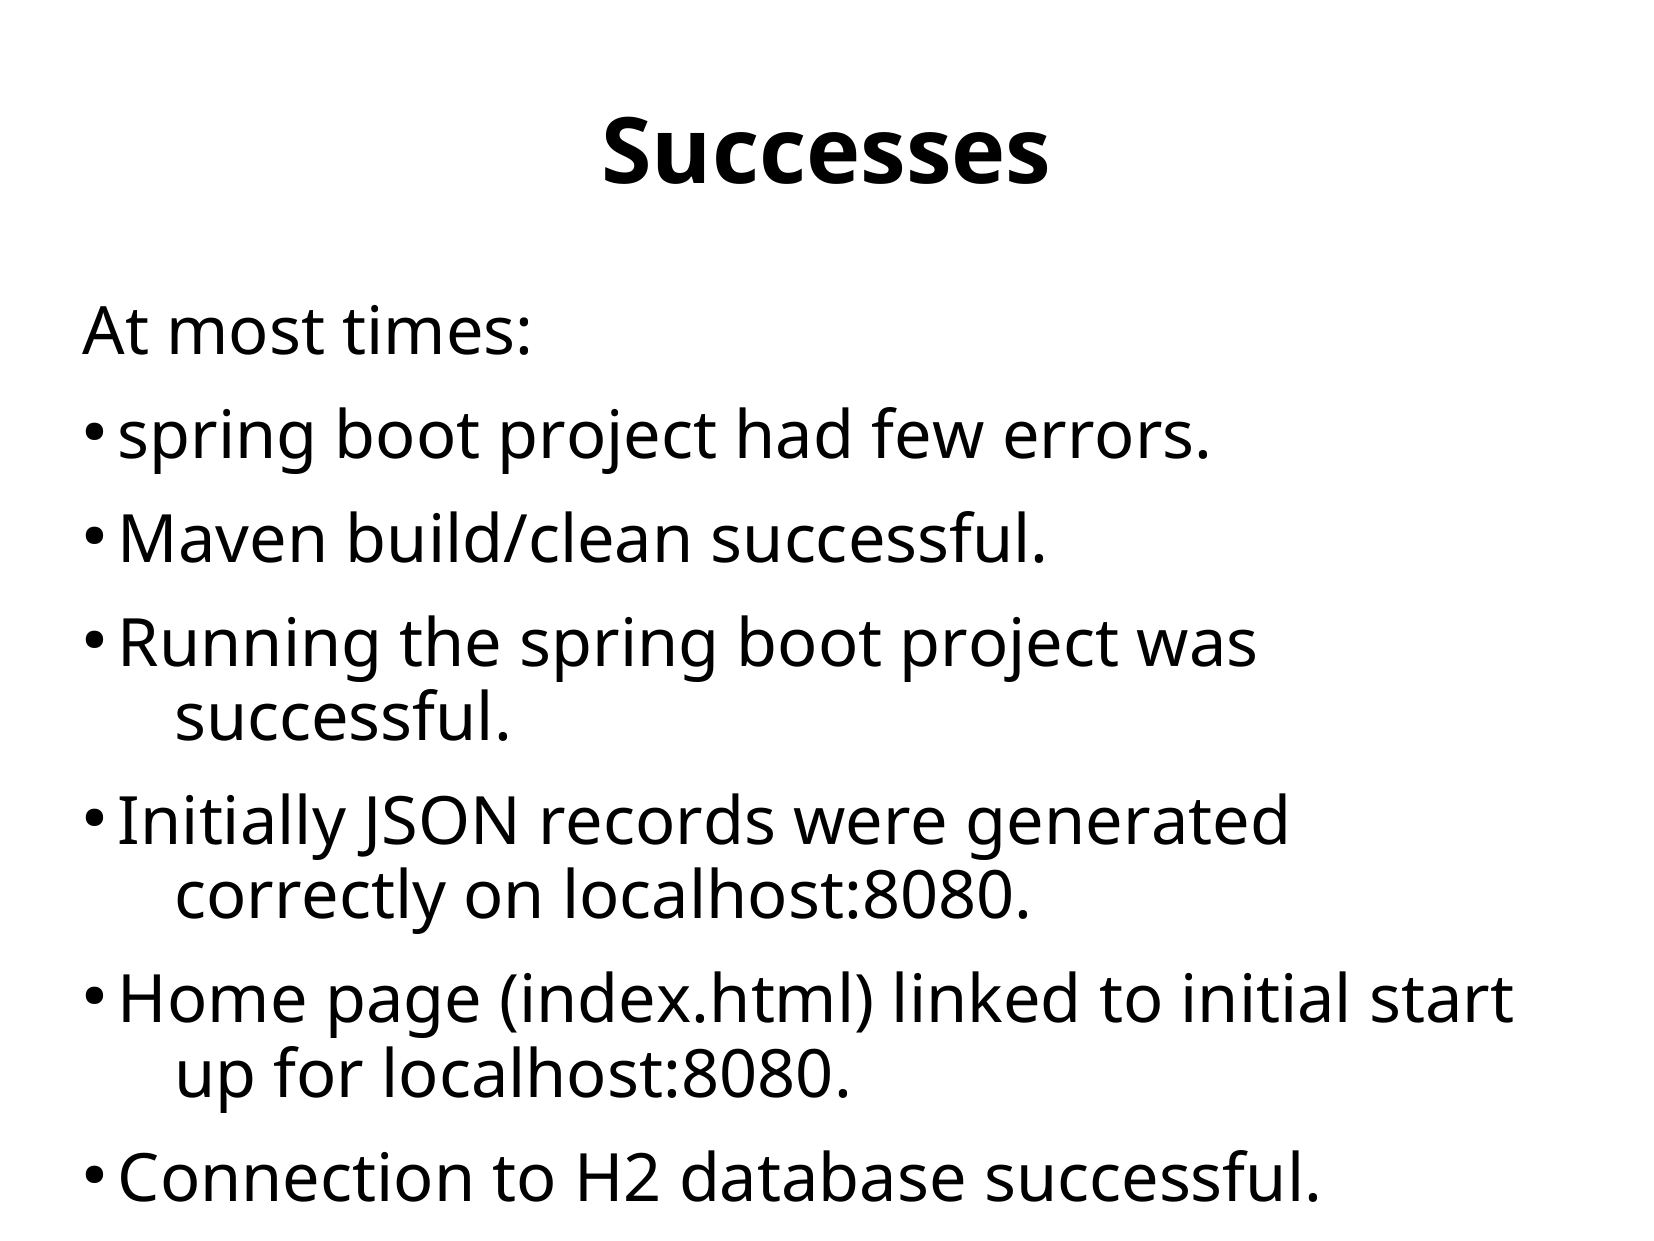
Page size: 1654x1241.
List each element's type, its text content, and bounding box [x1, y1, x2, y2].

title Successes [82, 49, 1571, 257]
list At most times: spring boot project had few errors. Maven build/clean successful. Running the spring boot project was successful. Initially JSON records were generated correctly on localhost:8080. Home page (index.html) linked to initial start up for localhost:8080. Connection to H2 database successful. [82, 290, 1571, 1142]
